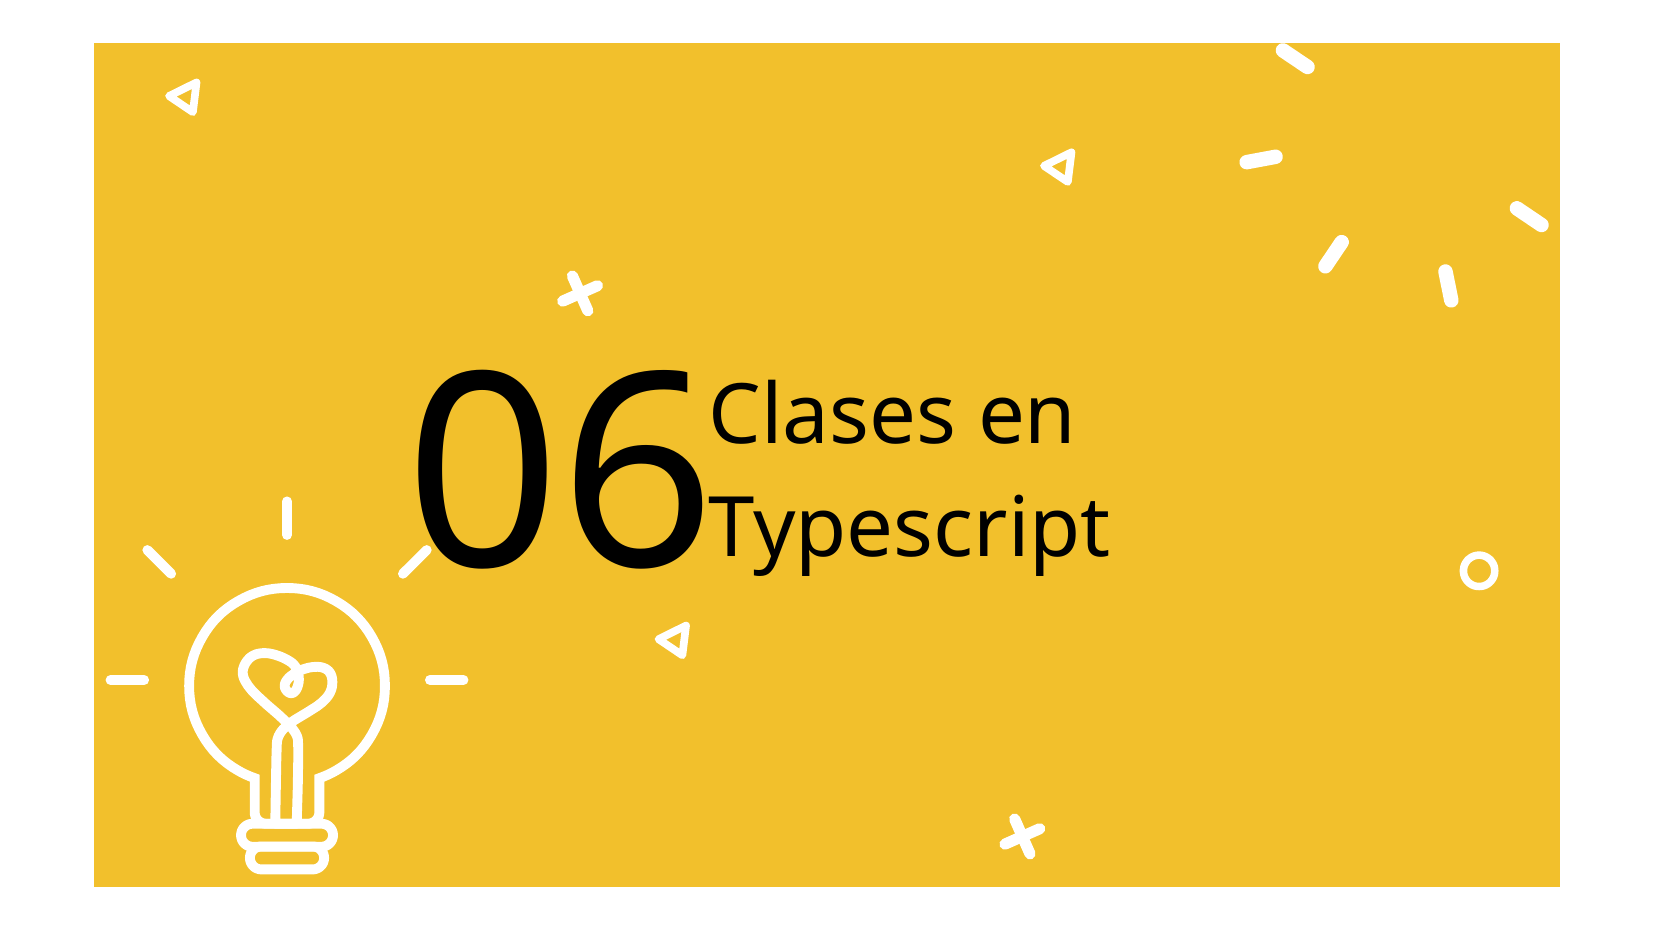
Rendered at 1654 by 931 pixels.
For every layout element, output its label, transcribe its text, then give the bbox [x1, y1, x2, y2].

title 06 [405, 276, 751, 646]
title Clases en Typescript [751, 354, 1429, 582]
